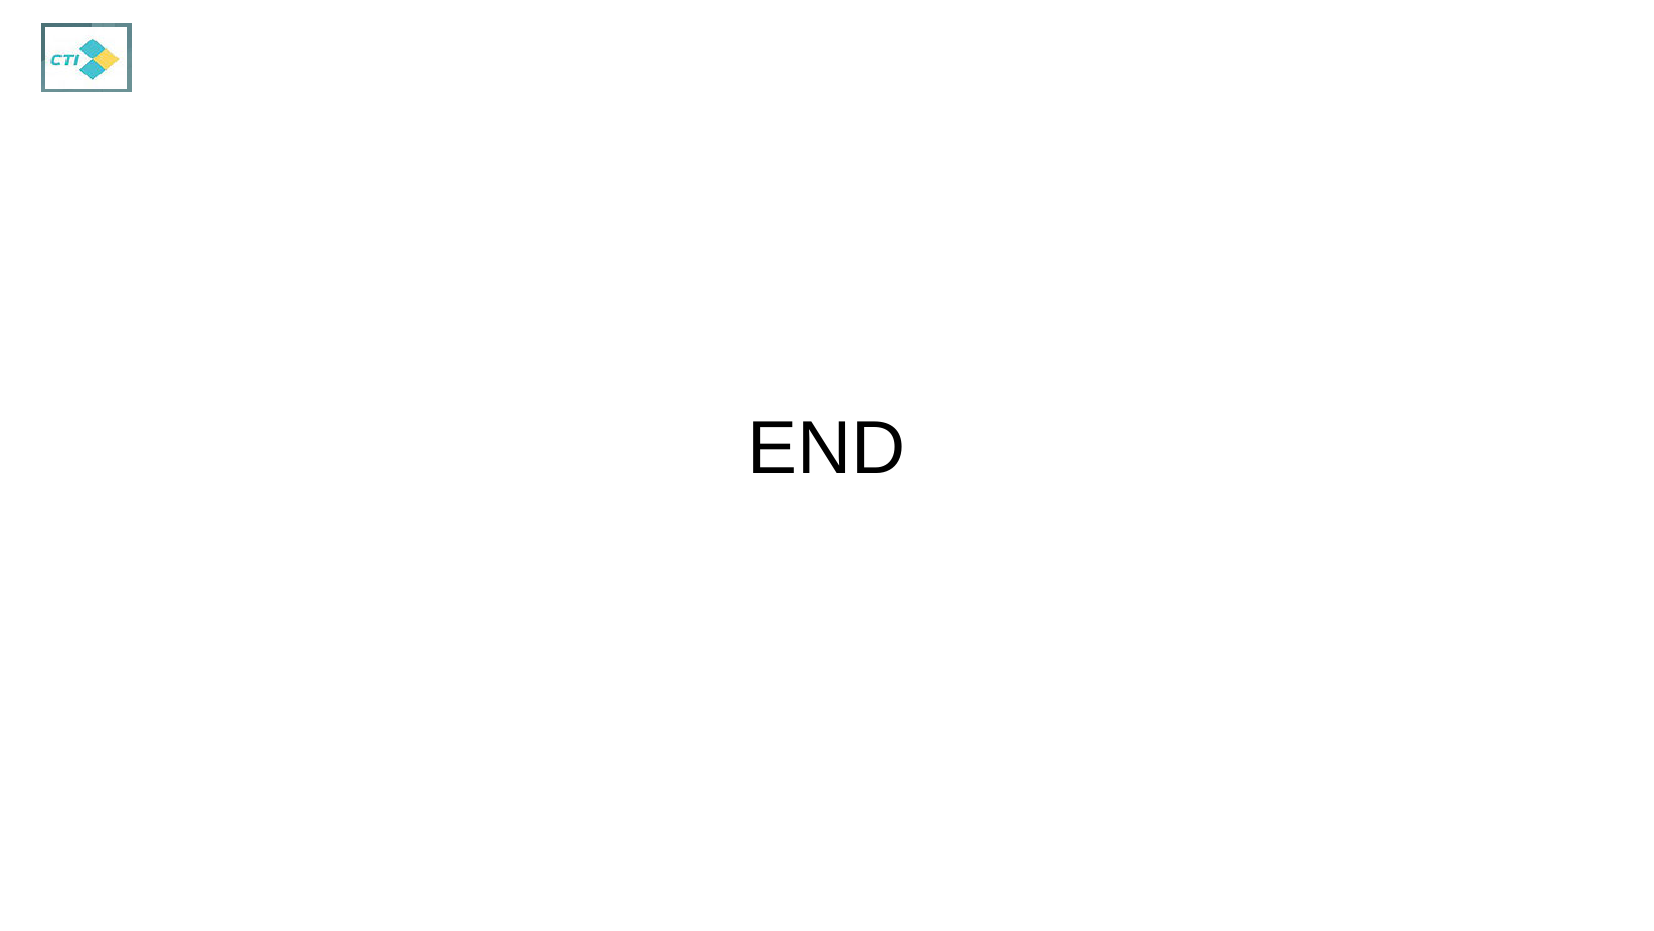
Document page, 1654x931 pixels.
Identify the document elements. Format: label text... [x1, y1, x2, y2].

text_box END [105, 395, 1591, 496]
picture [41, 23, 132, 92]
